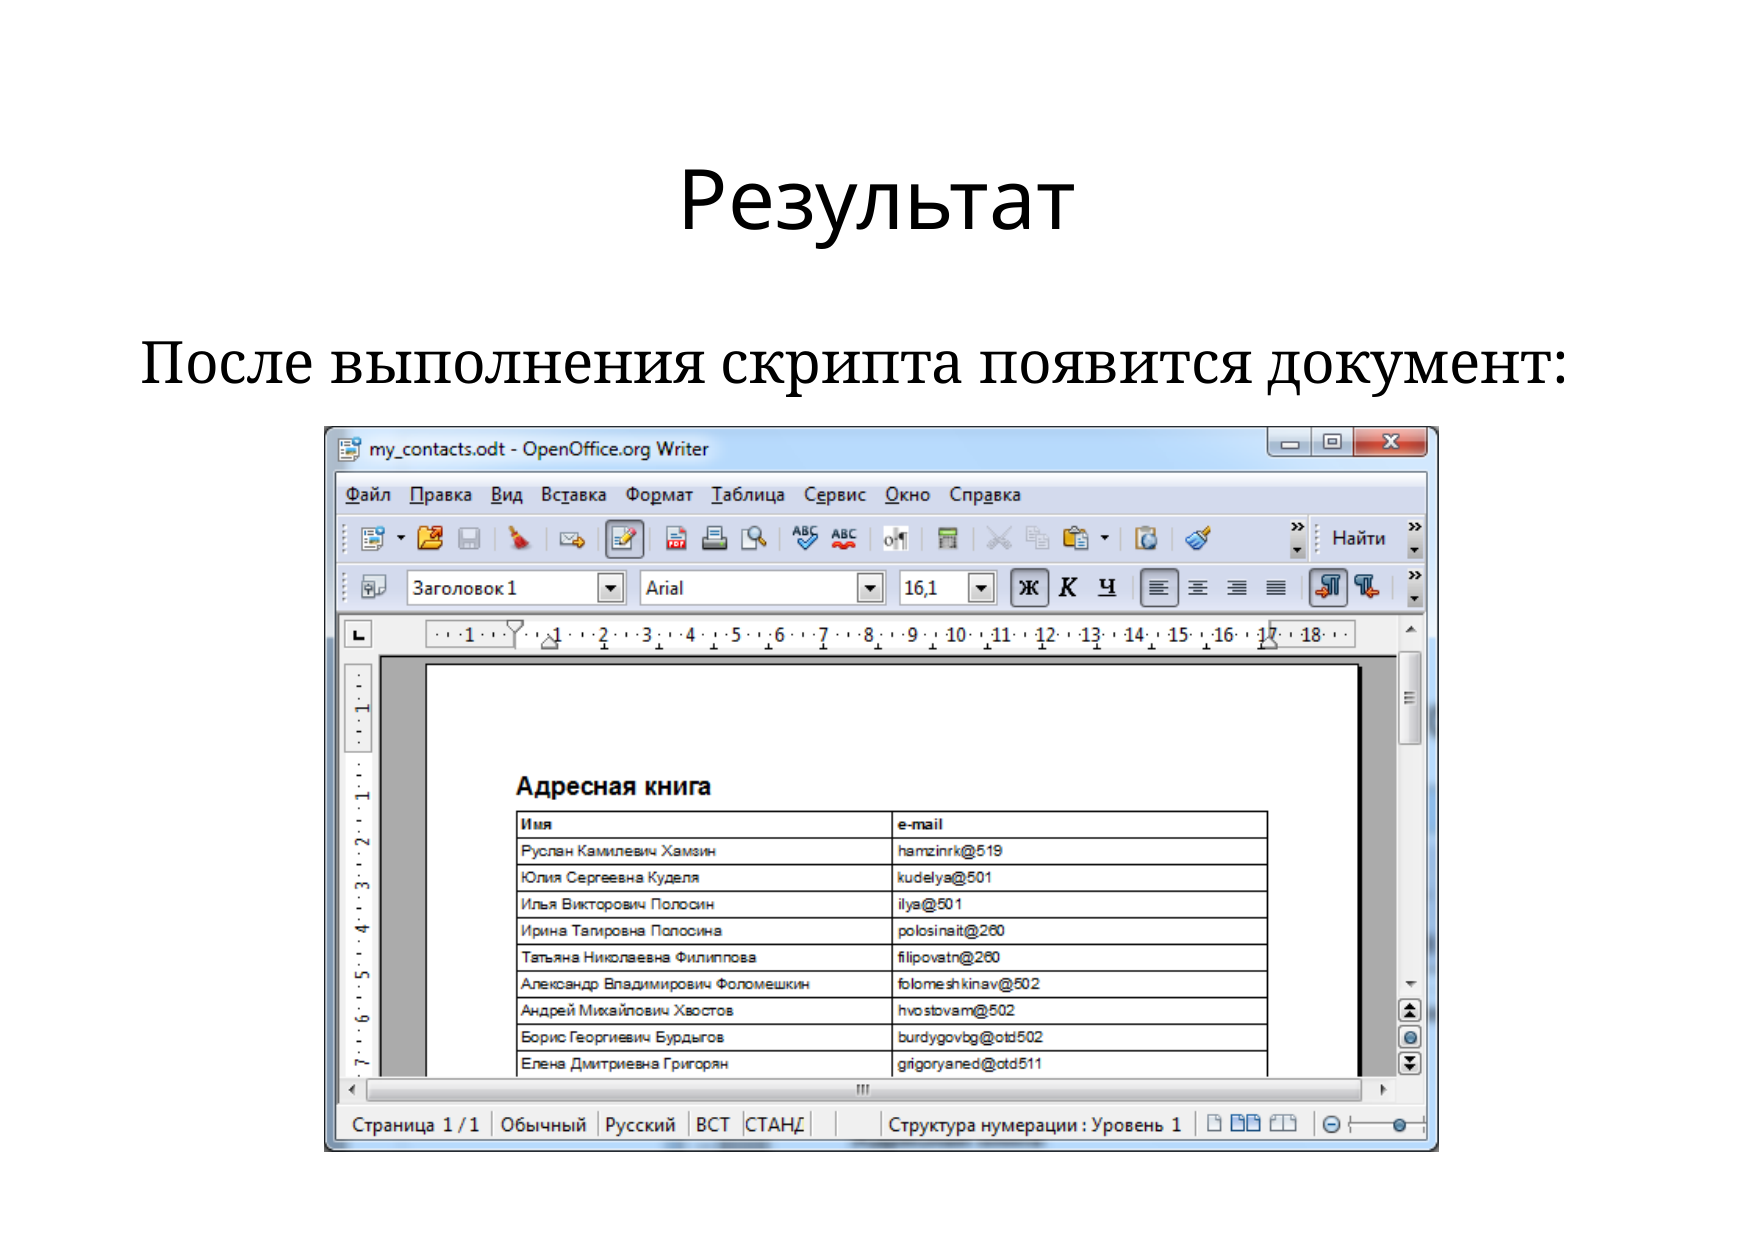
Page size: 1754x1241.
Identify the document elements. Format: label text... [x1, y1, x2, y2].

picture [324, 426, 1439, 1152]
list После выполнения скрипта появится документ: [140, 321, 1614, 1063]
title Результат [140, 103, 1614, 292]
